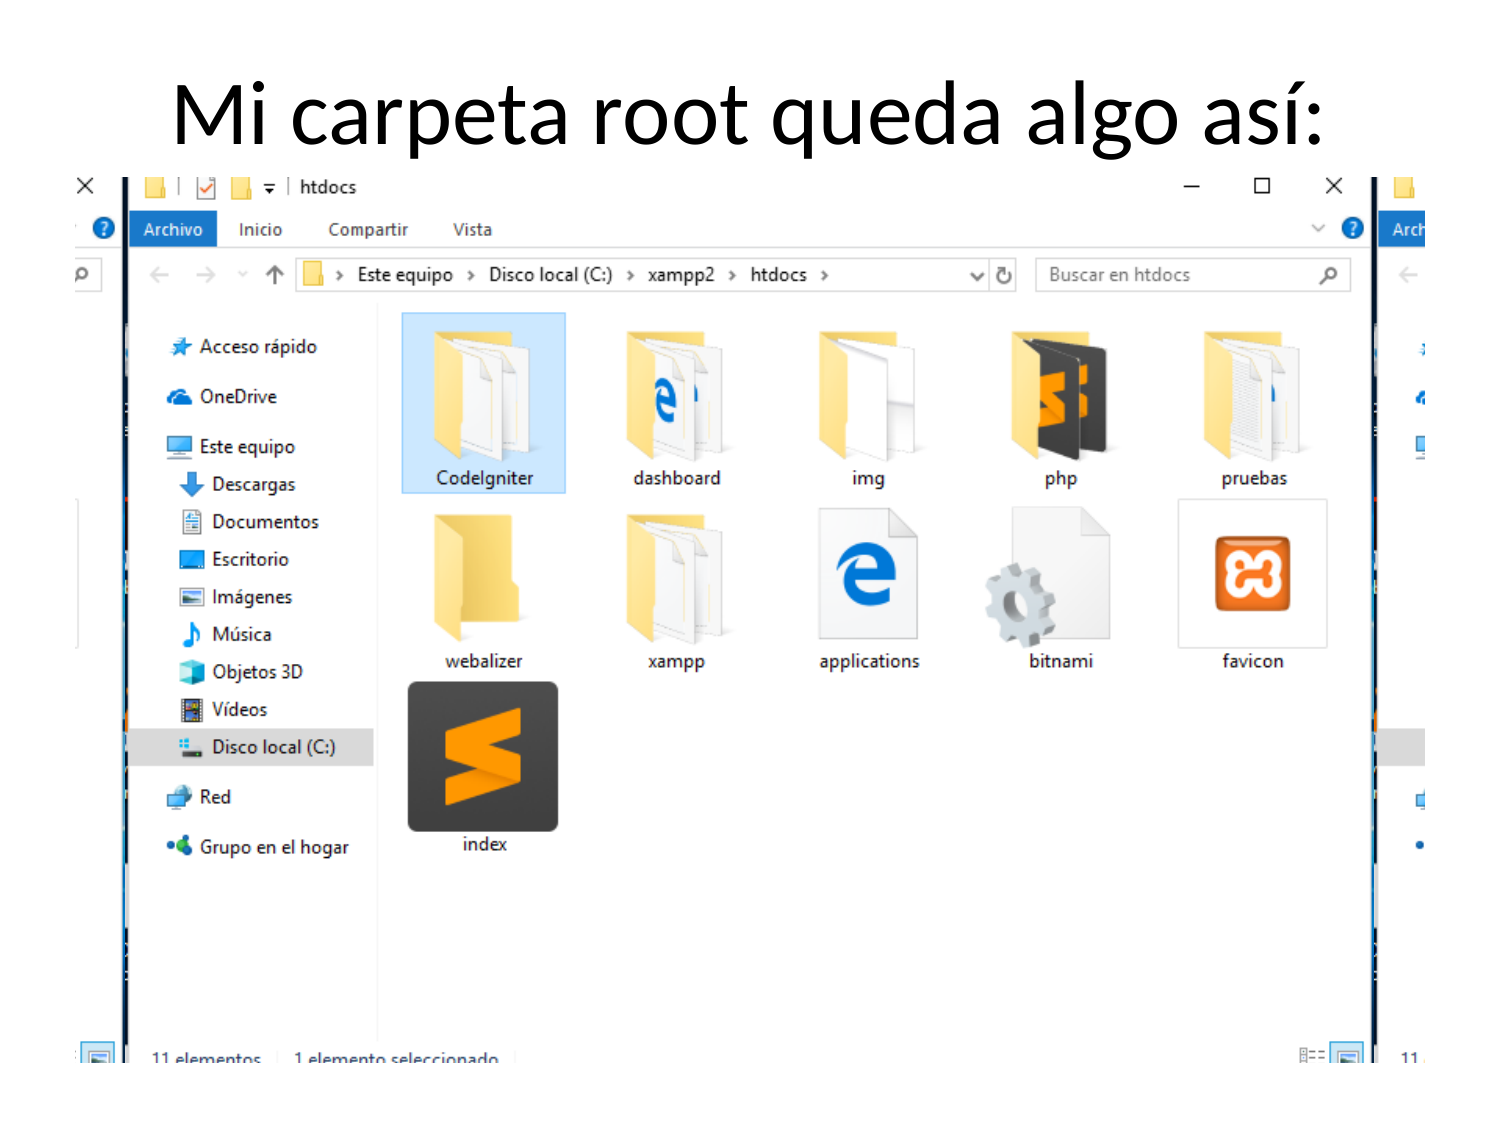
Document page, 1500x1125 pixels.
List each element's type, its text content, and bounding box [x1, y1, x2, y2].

title Mi carpeta root queda algo así: [75, 45, 1425, 177]
list [75, 177, 1425, 1063]
